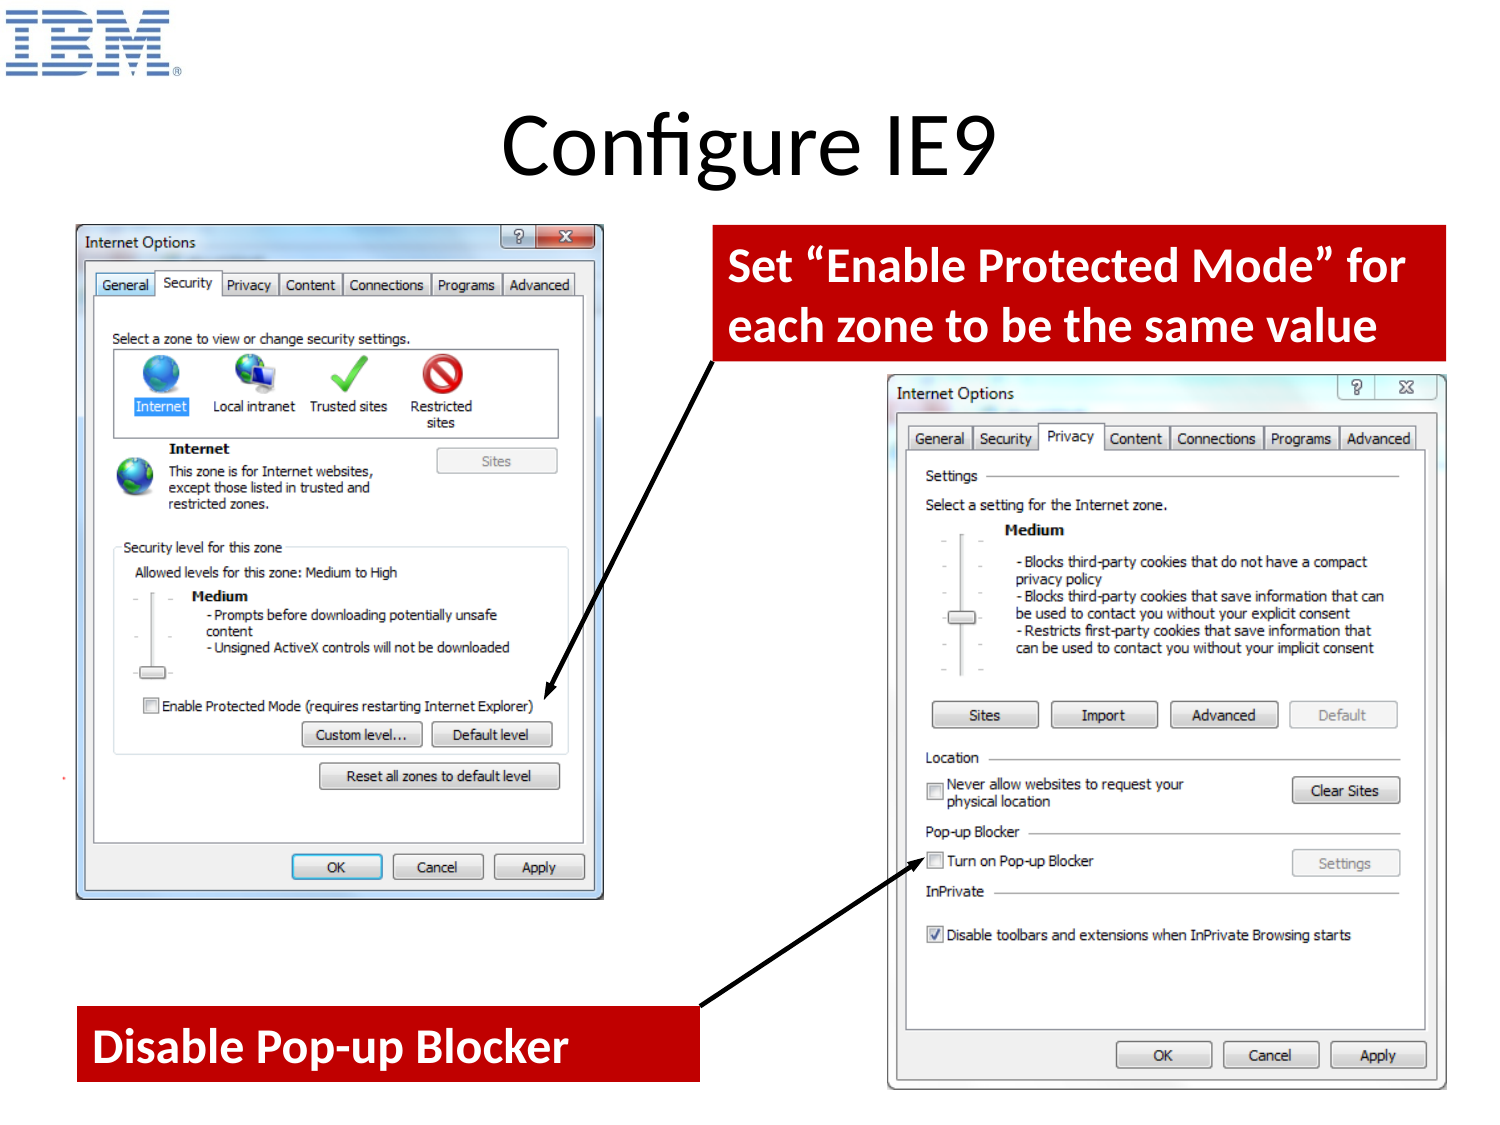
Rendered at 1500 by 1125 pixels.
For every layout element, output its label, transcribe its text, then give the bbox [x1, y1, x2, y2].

text_box Disable Pop-up Blocker [77, 1006, 700, 1082]
text_box Set “Enable Protected Mode” for each zone to be the same value [712, 224, 1447, 362]
picture [887, 375, 1447, 1090]
picture [62, 224, 604, 901]
title Configure IE9 [75, 45, 1426, 233]
